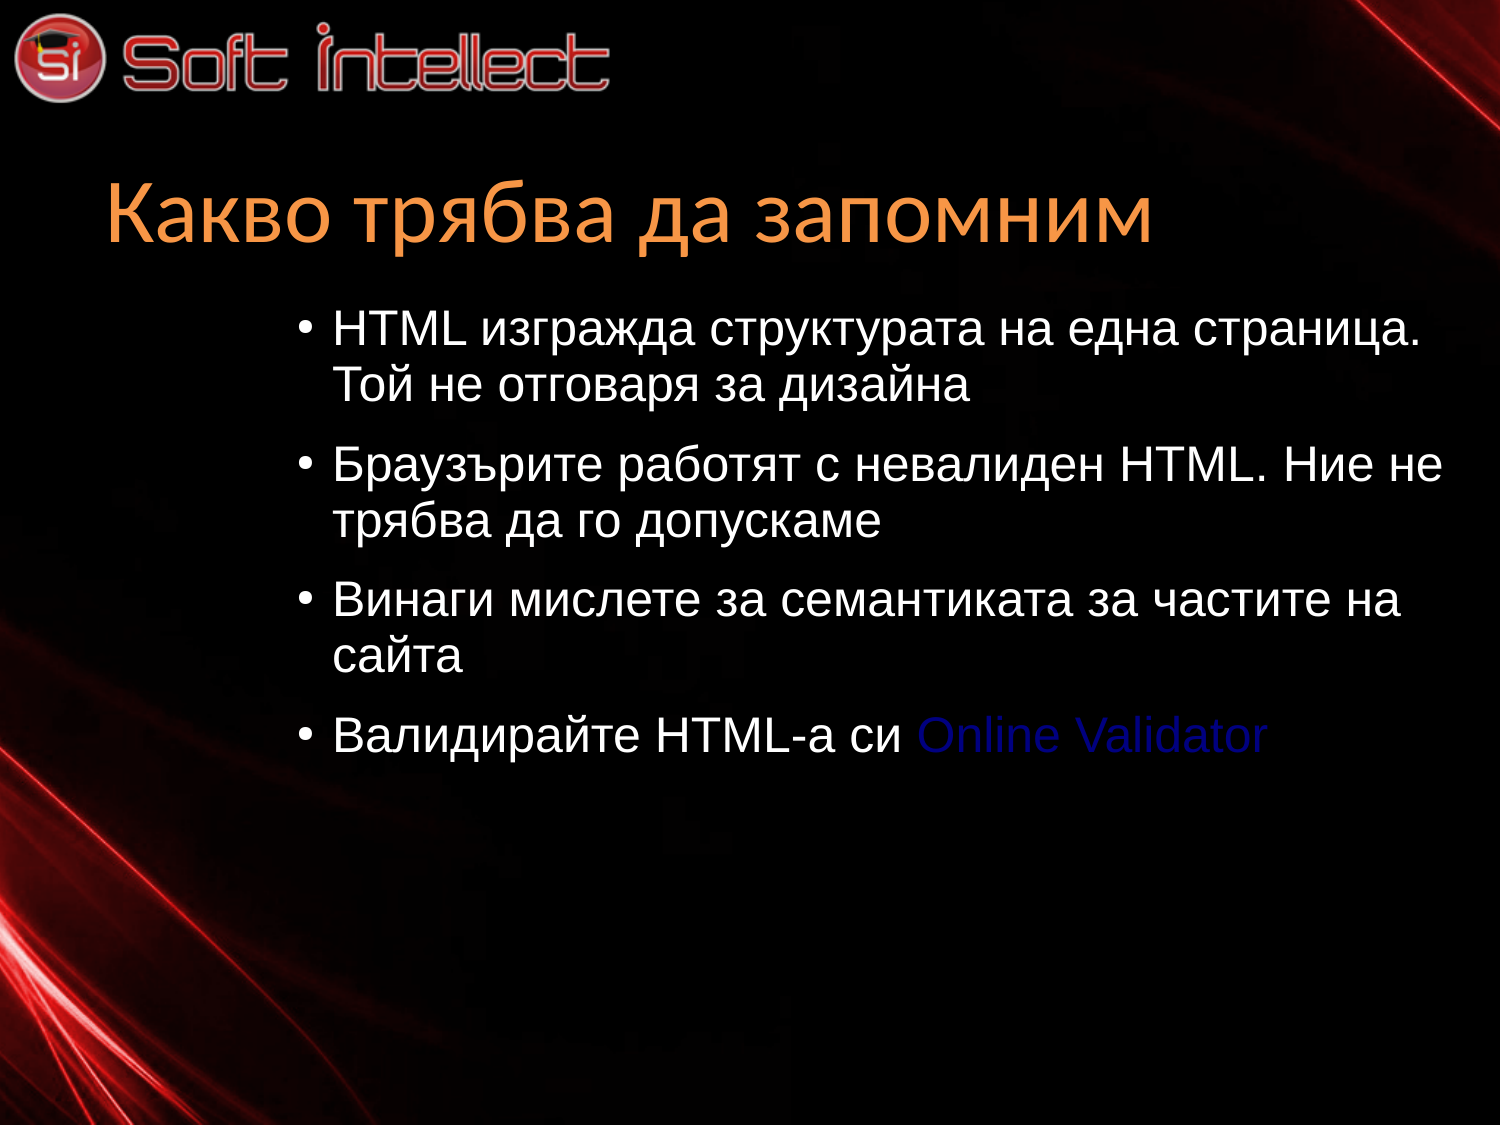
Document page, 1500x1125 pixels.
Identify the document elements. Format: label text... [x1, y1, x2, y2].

text_box HTML изгражда структурата на една страница. Той не отговаря за дизайна Браузърите работят с невалиден HTML. Ние не трябва да го допускаме Винаги мислете за семантиката за частите на сайта Валидирайте HTML-а си Online Validator [281, 293, 1500, 1015]
text_box Какво трябва да запомним [90, 112, 1441, 300]
picture [0, 0, 1500, 1125]
